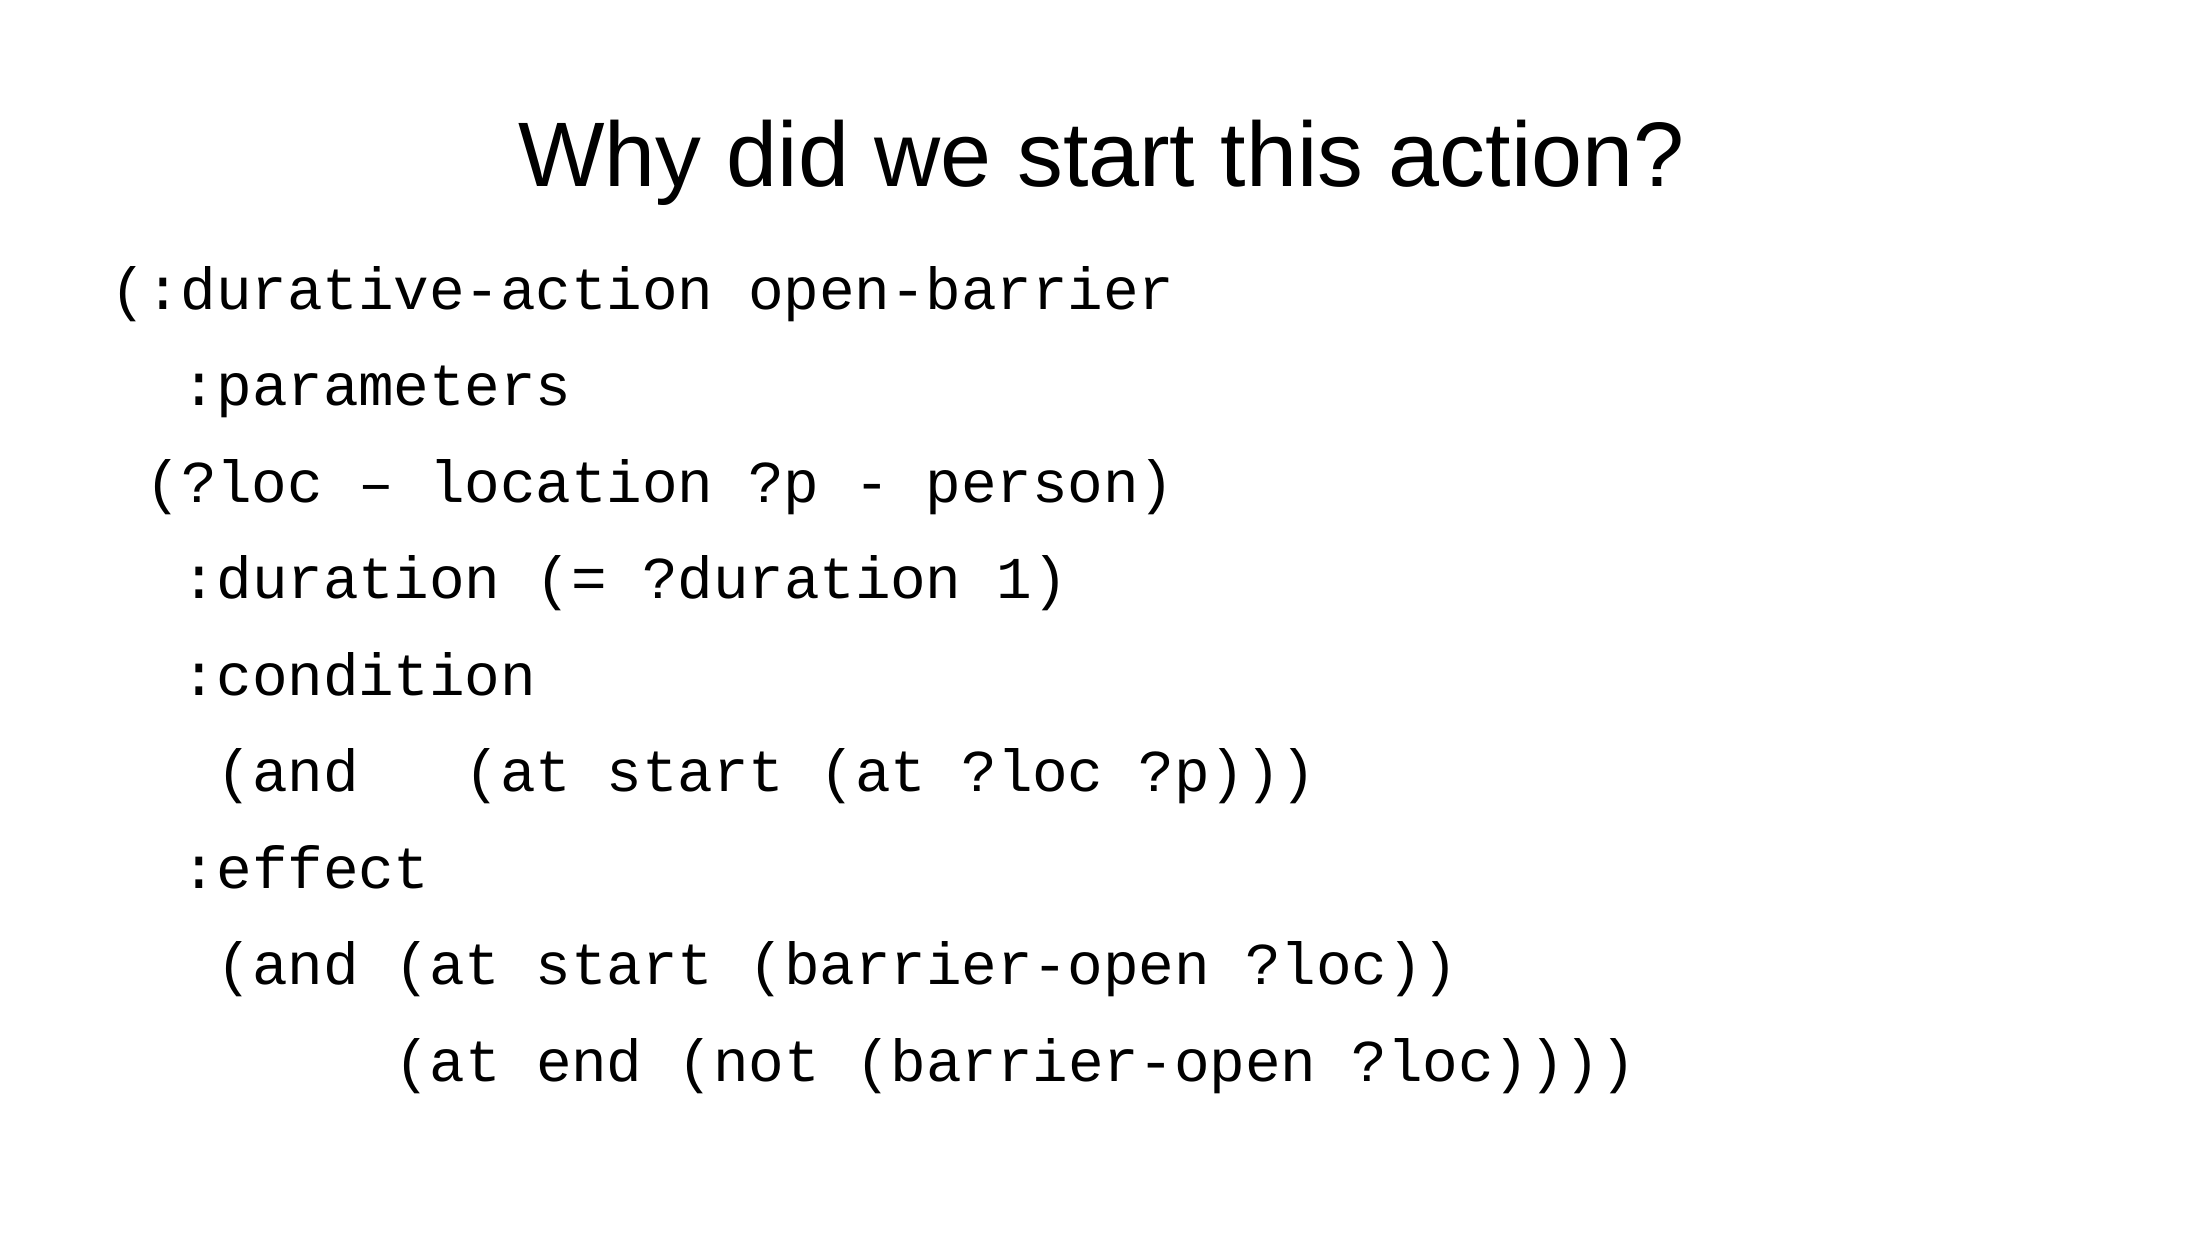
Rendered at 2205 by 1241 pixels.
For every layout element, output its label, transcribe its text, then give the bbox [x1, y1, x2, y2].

list (:durative-action open-barrier :parameters (?loc – location ?p - person) :duration (= ?duration 1) :condition (and (at start (at ?loc ?p))) :effect (and (at start (barrier-open ?loc)) (at end (not (barrier-open ?loc)))) [110, 259, 2095, 1205]
title Why did we start this action? [110, 103, 2095, 207]
